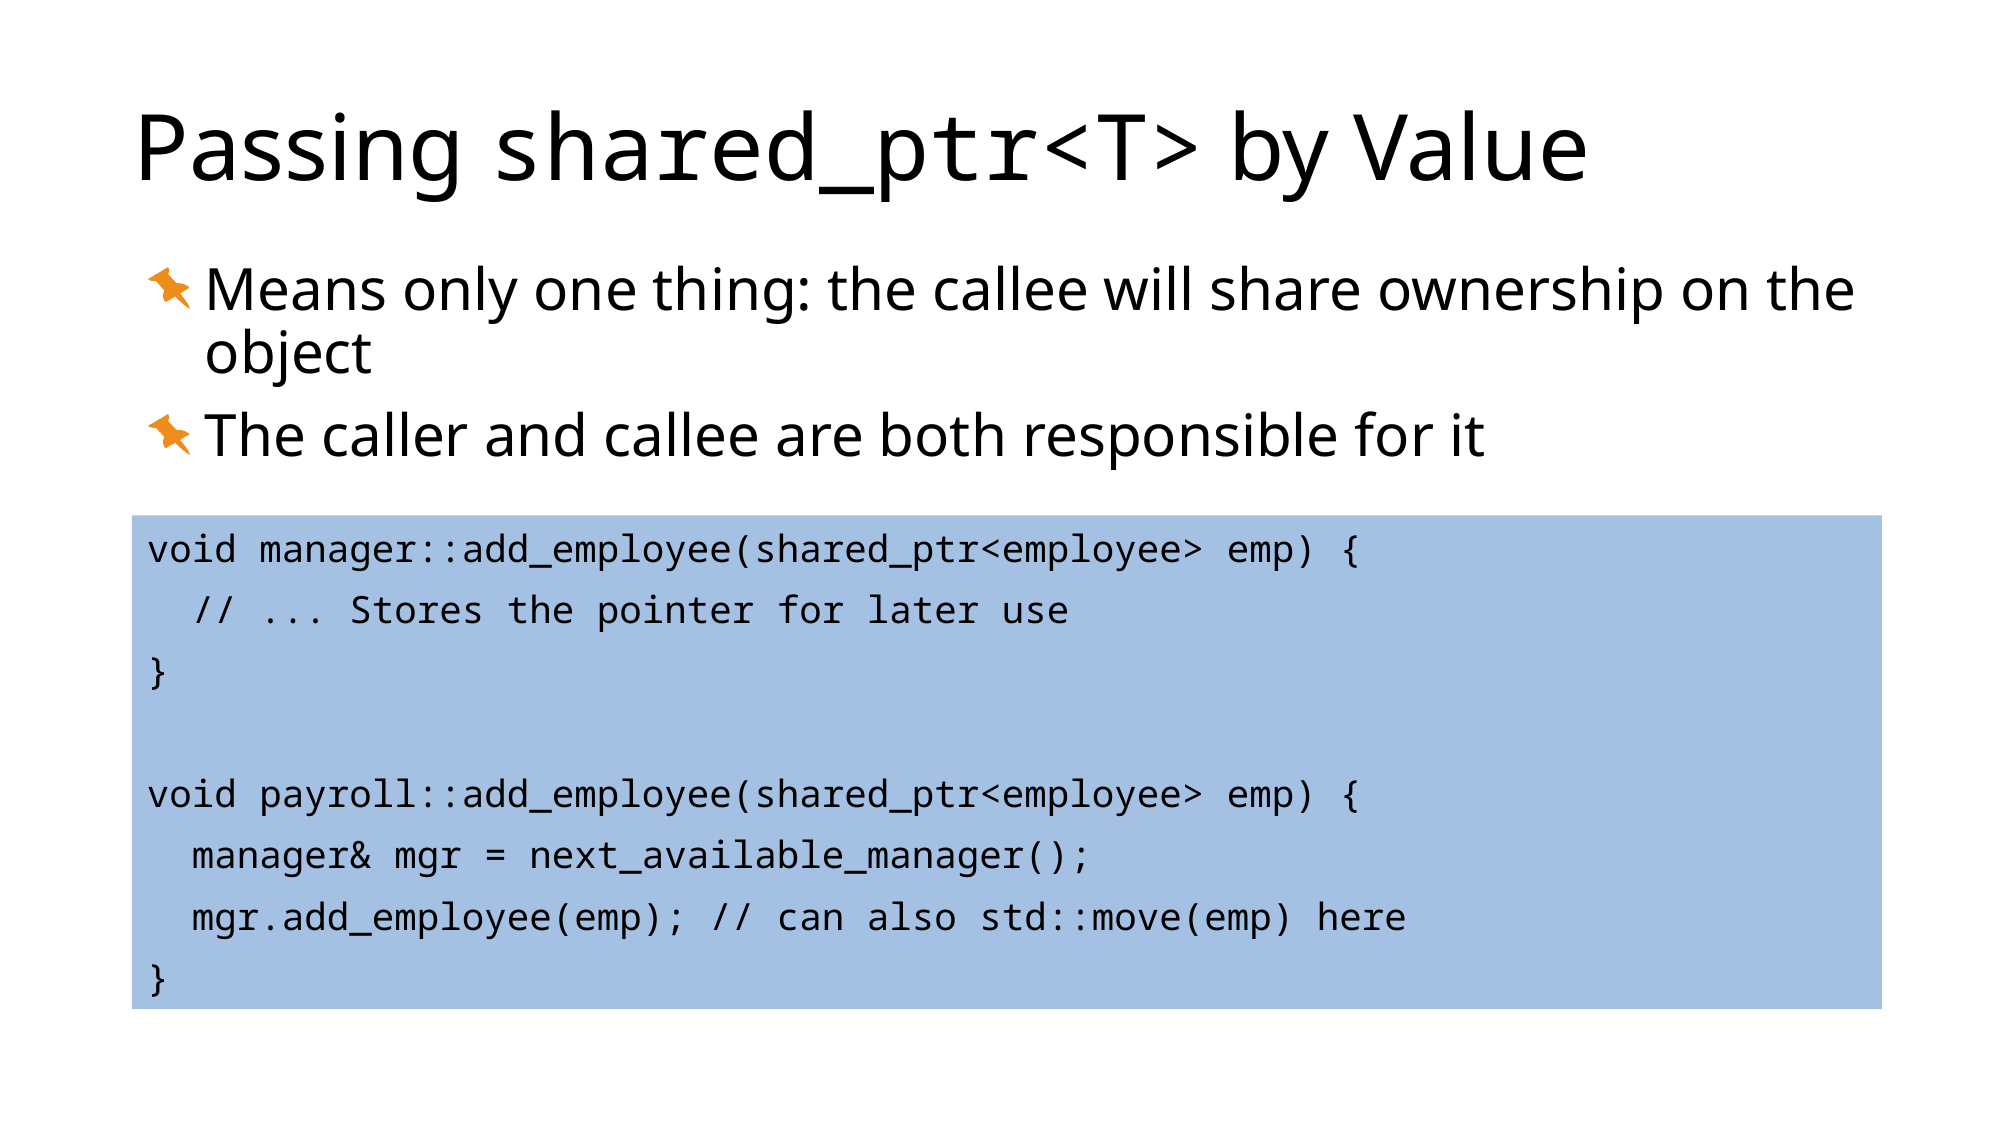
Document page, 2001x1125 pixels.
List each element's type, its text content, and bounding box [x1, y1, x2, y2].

list void manager::add_employee(shared_ptr<employee> emp) { // ... Stores the pointer for later use } void payroll::add_employee(shared_ptr<employee> emp) { manager& mgr = next_available_manager(); mgr.add_employee(emp); // can also std::move(emp) here } [131, 515, 1882, 1010]
list Means only one thing: the callee will share ownership on the object The caller and callee are both responsible for it [133, 245, 1882, 492]
title Passing shared_ptr<T> by Value [133, 90, 1867, 209]
